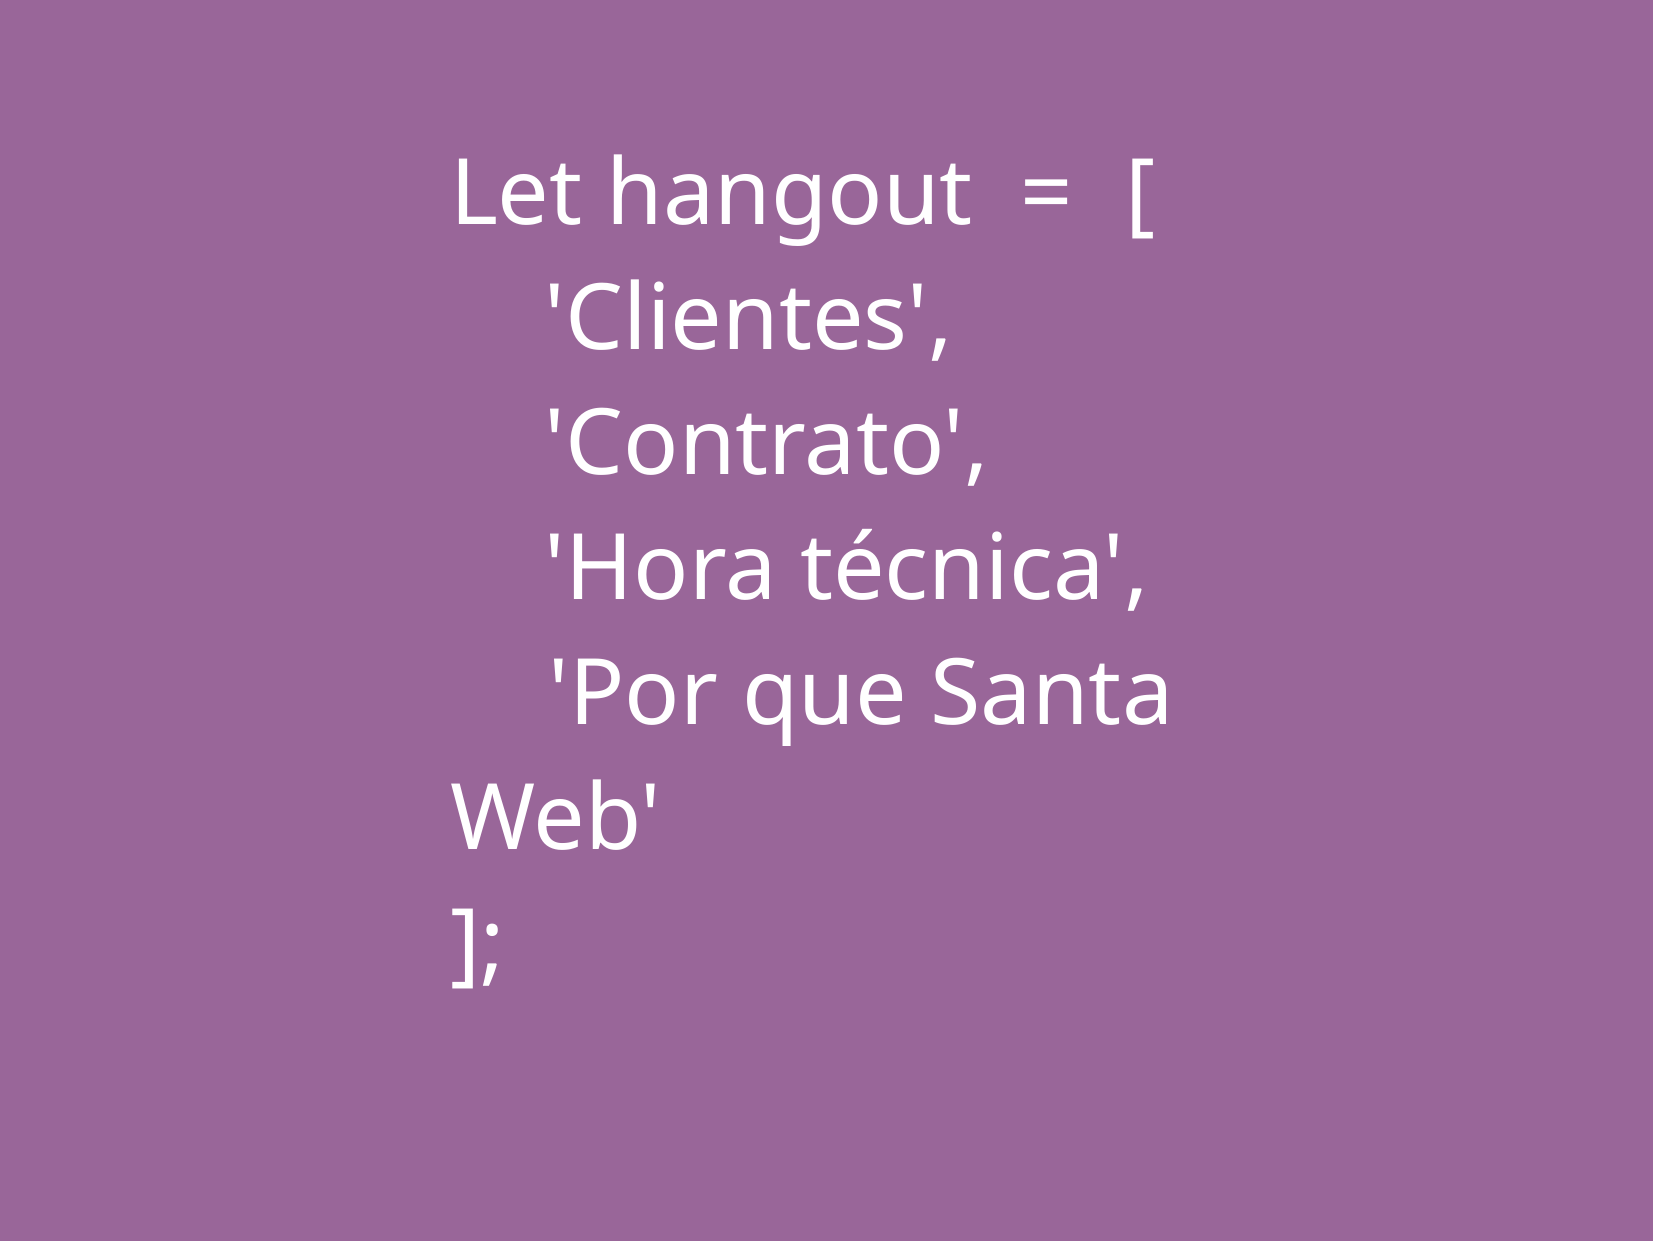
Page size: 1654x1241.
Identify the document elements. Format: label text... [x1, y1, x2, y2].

title Let hangout = [ 'Clientes', 'Contrato', 'Hora técnica', 'Por que Santa Web' ]; [450, 241, 1216, 887]
